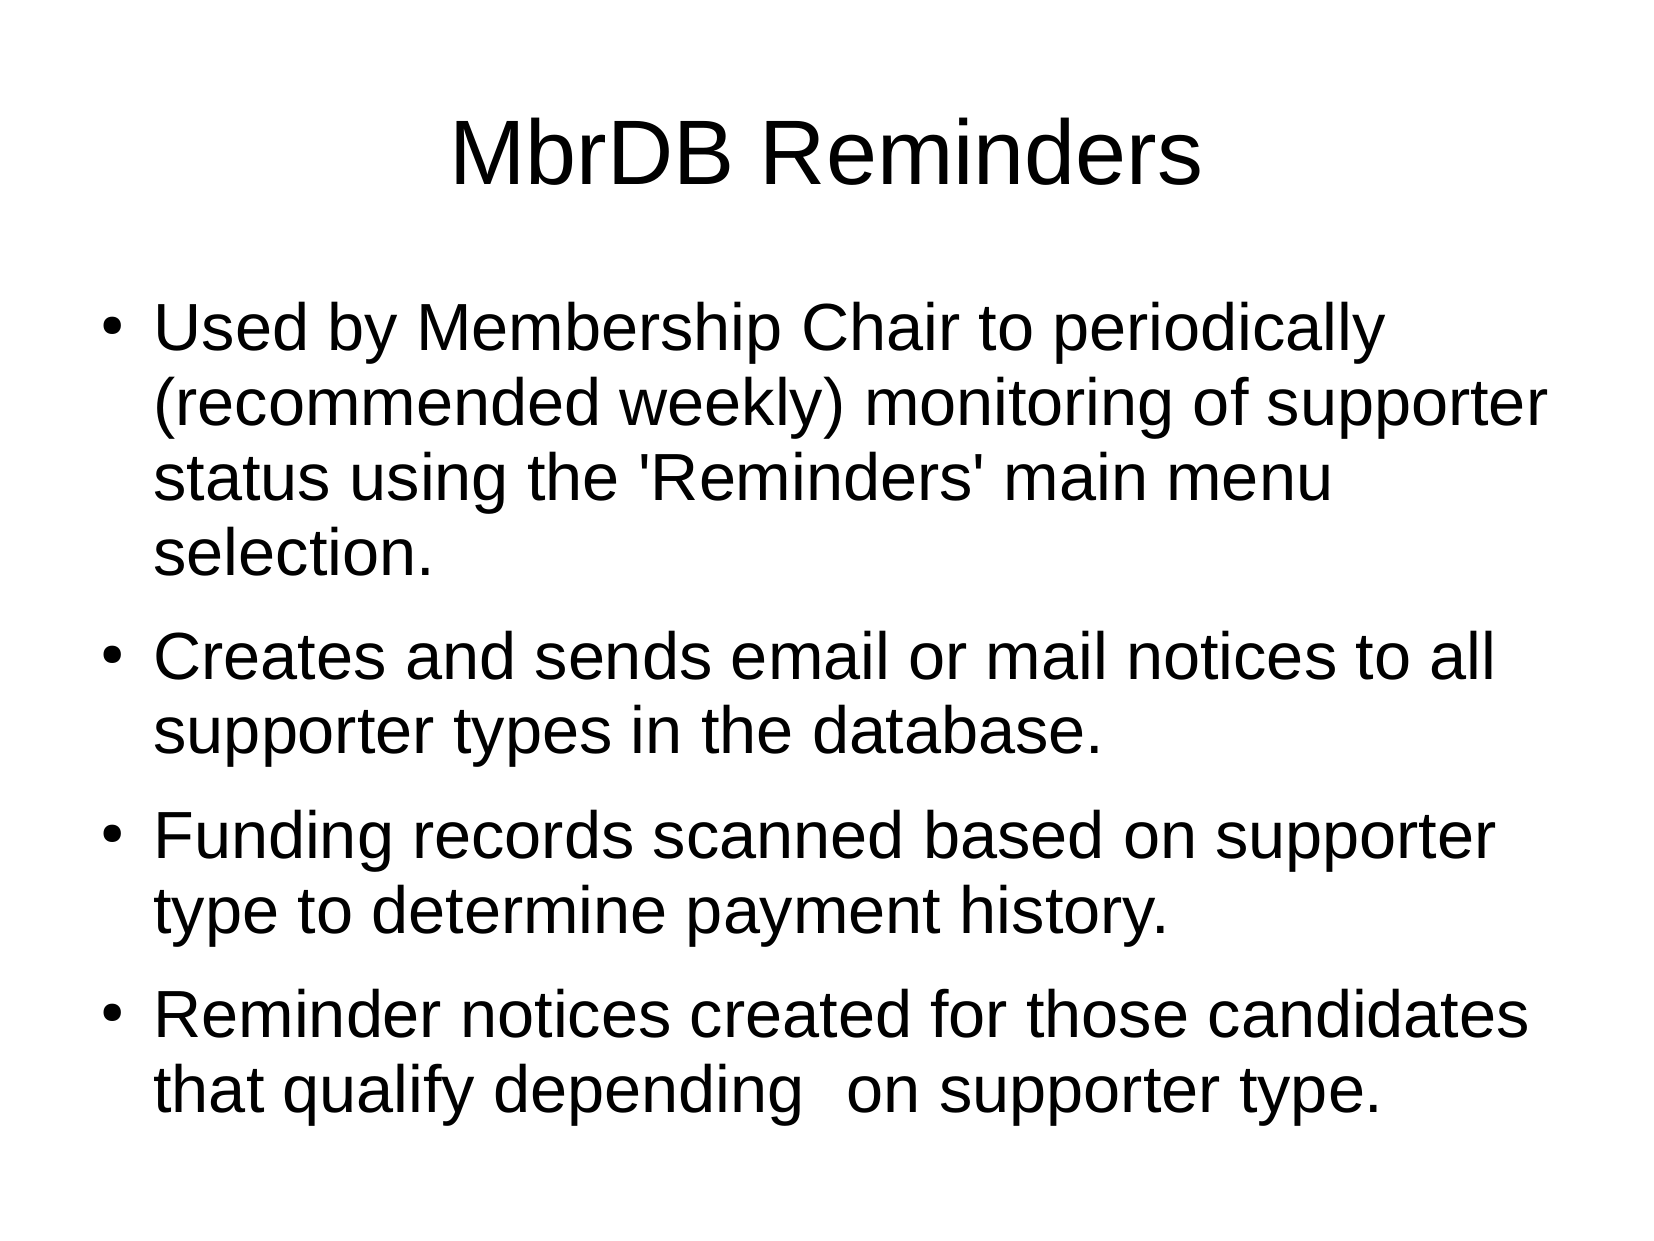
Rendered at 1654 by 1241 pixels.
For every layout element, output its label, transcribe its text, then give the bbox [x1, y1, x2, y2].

title MbrDB Reminders [82, 49, 1571, 257]
subtitle Used by Membership Chair to periodically (recommended weekly) monitoring of supporter status using the 'Reminders' main menu selection. Creates and sends email or mail notices to all supporter types in the database. Funding records scanned based on supporter type to determine payment history. Reminder notices created for those candidates that qualify depending on supporter type. [82, 290, 1571, 1216]
